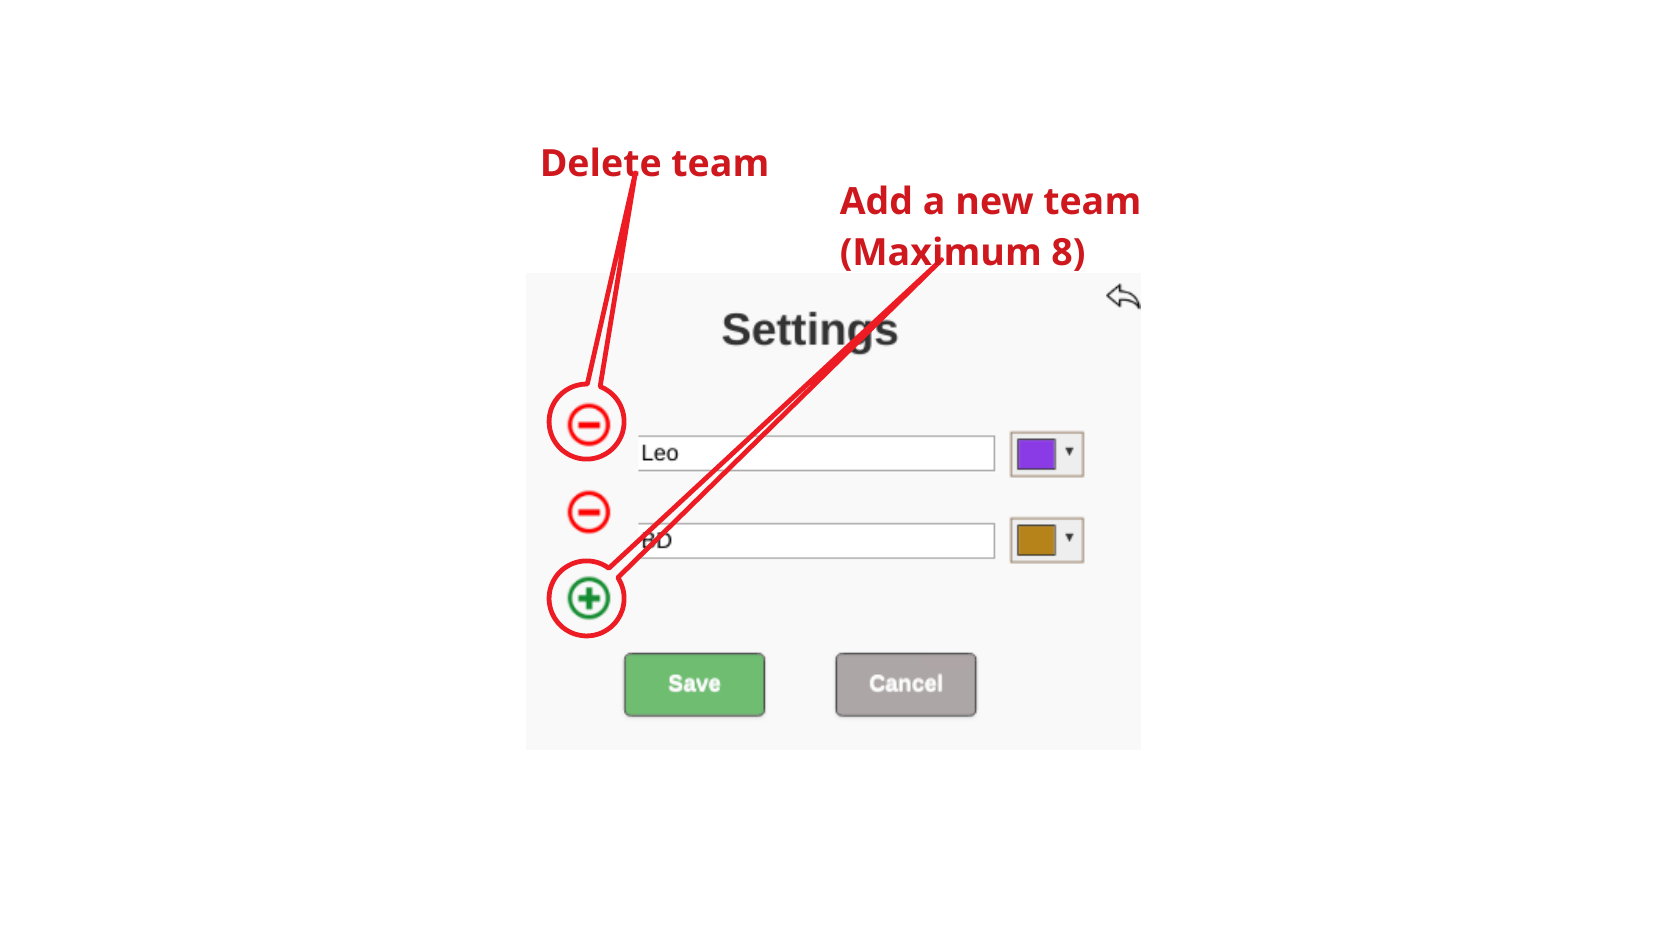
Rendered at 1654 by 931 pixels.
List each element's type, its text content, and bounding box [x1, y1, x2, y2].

picture [526, 273, 1141, 751]
text_box Delete team [525, 129, 826, 186]
picture [552, 282, 621, 456]
text_box Add a new team (Maximum 8) [825, 167, 1186, 265]
picture [552, 424, 769, 633]
